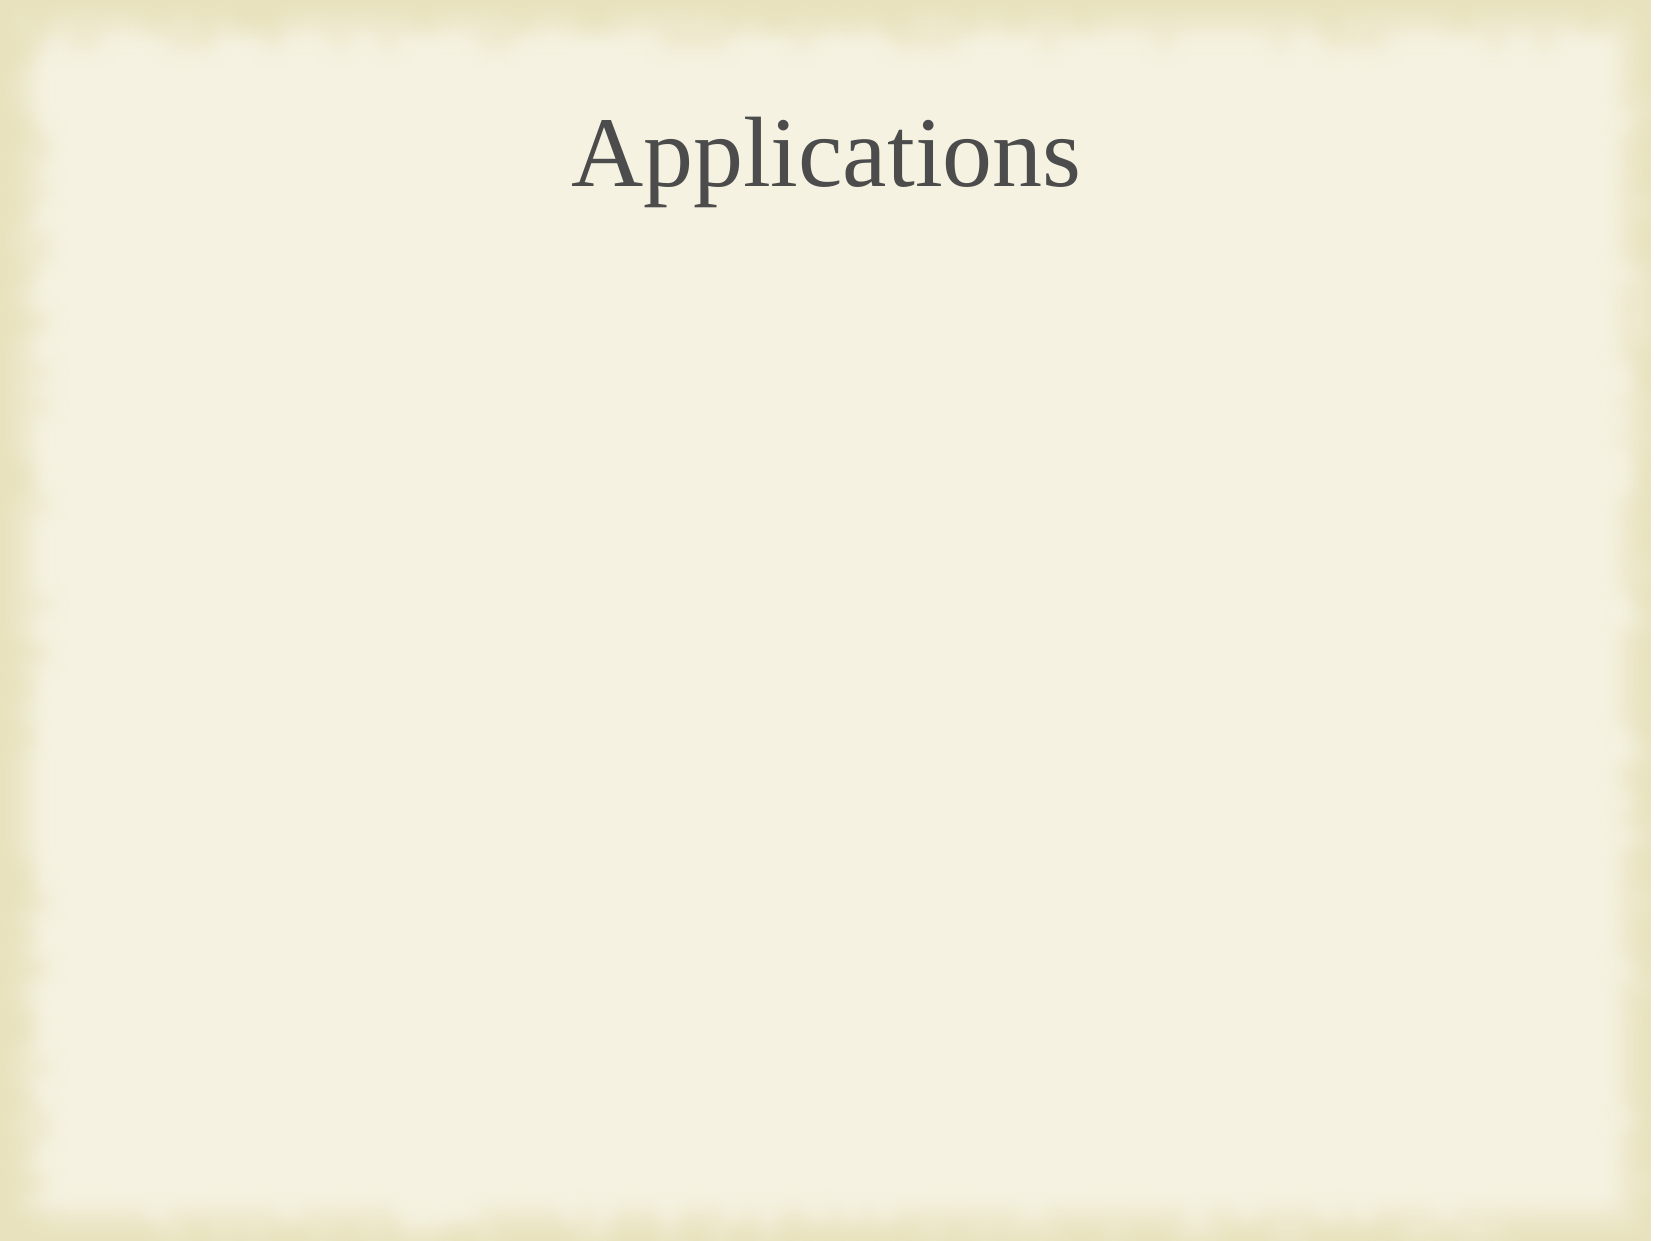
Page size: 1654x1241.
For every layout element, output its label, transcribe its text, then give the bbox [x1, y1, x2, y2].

title Applications [82, 49, 1571, 257]
picture [0, 0, 1651, 1241]
